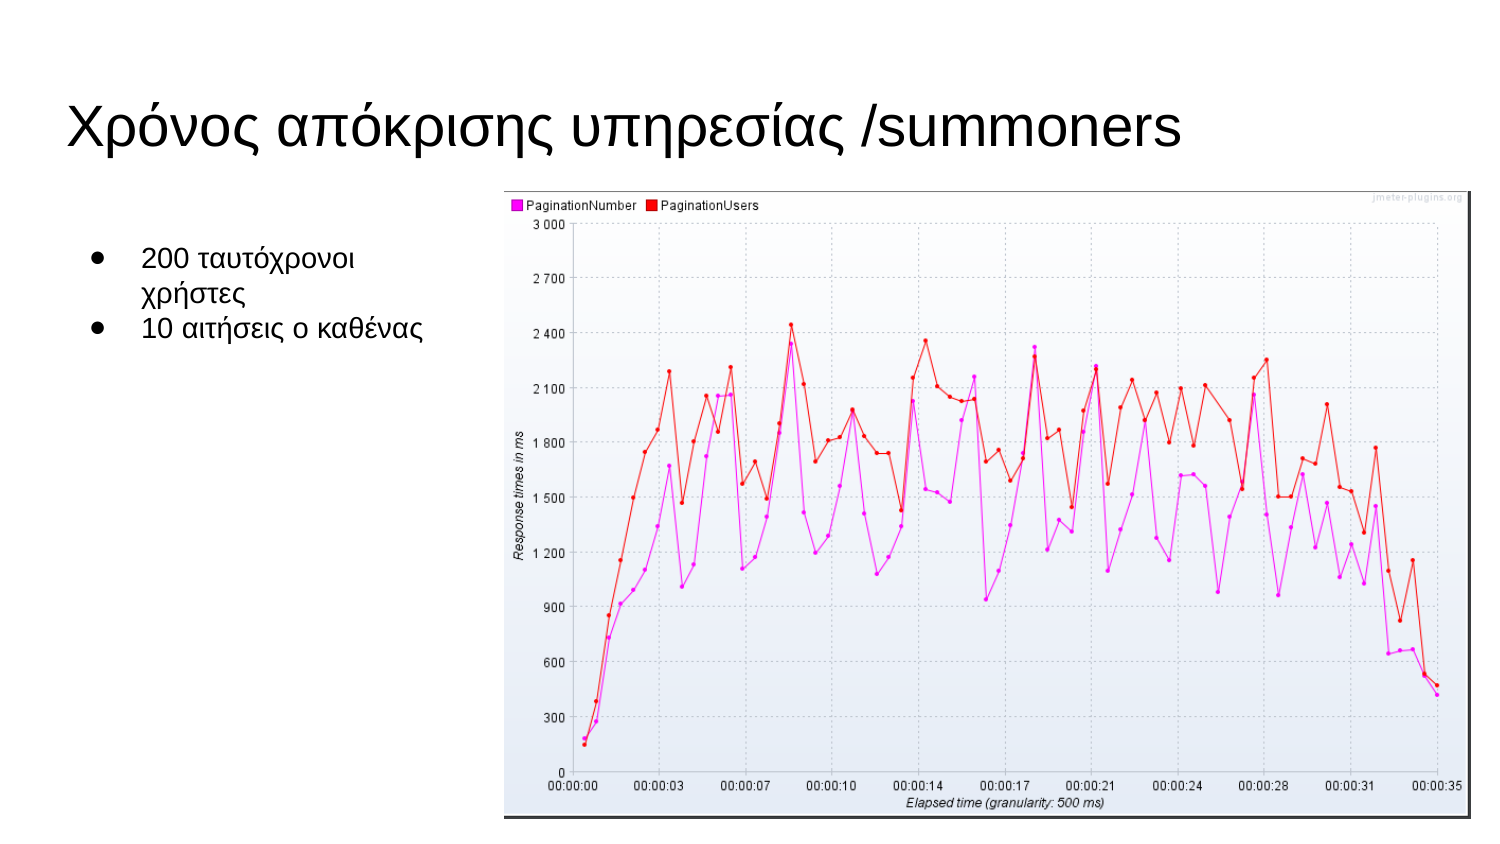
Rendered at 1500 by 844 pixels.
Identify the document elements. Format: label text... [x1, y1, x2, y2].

picture [504, 191, 1471, 819]
title Χρόνος απόκρισης υπηρεσίας /summoners [51, 72, 1449, 167]
text_box 200 ταυτόχρονοι χρήστες 10 αιτήσεις ο καθένας [51, 224, 479, 757]
